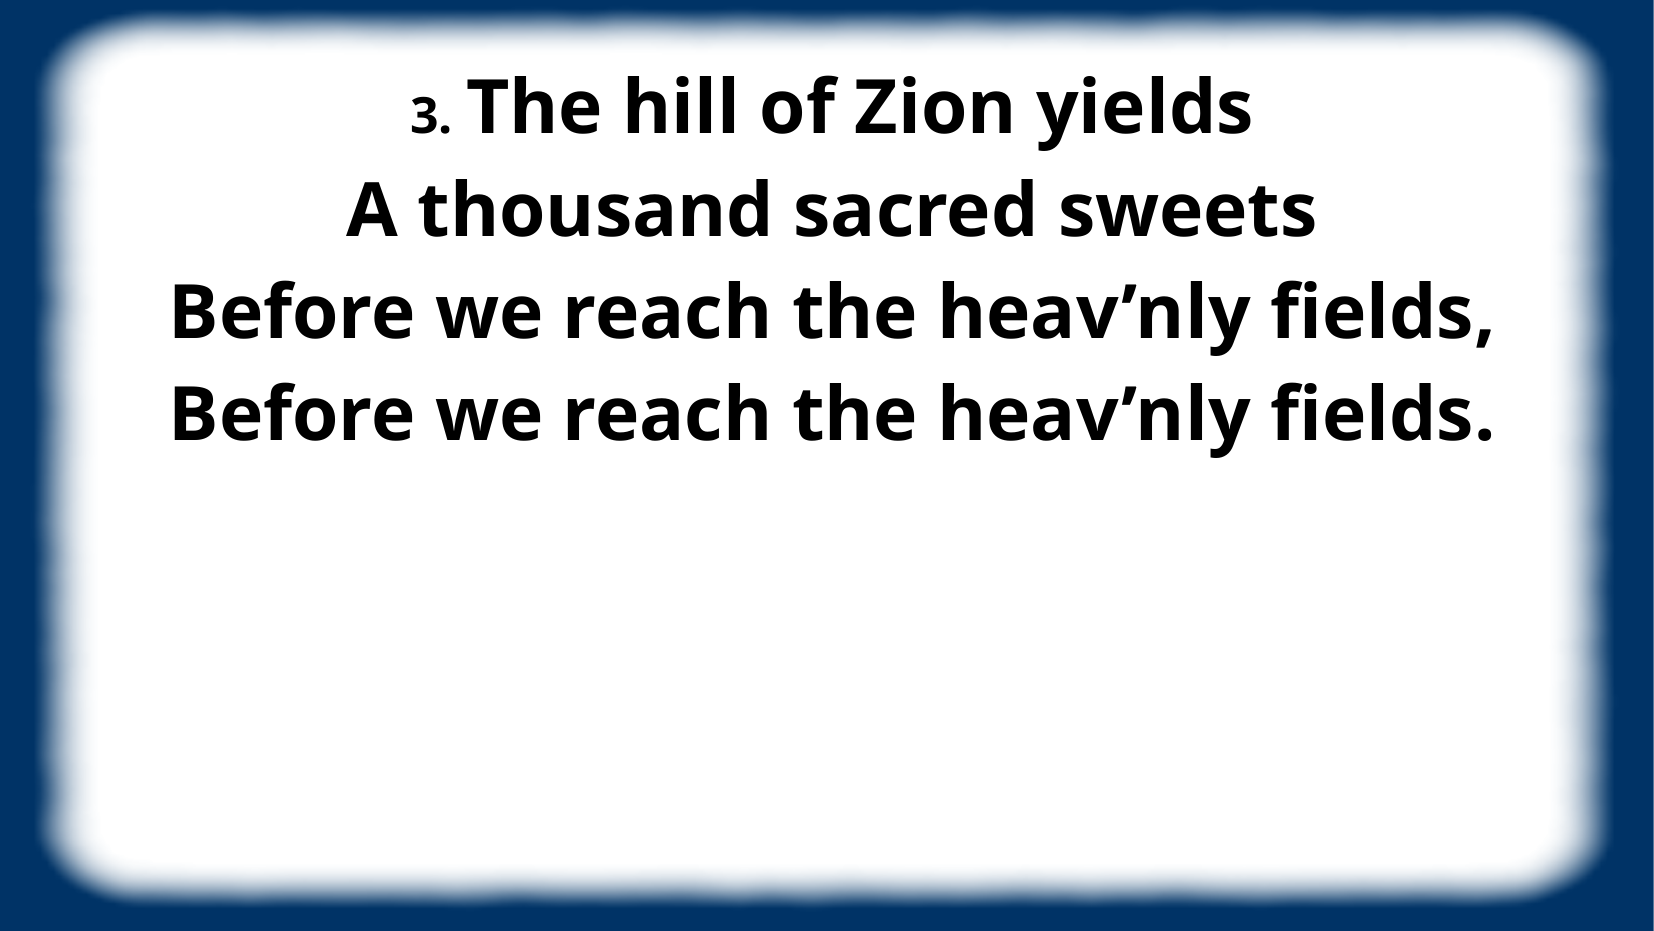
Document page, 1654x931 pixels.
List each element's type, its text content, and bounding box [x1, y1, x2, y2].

picture [0, 0, 1654, 931]
title 3. The hill of Zion yields A thousand sacred sweets Before we reach the heav’nly fields, Before we reach the heav’nly fields. [135, 53, 1531, 481]
